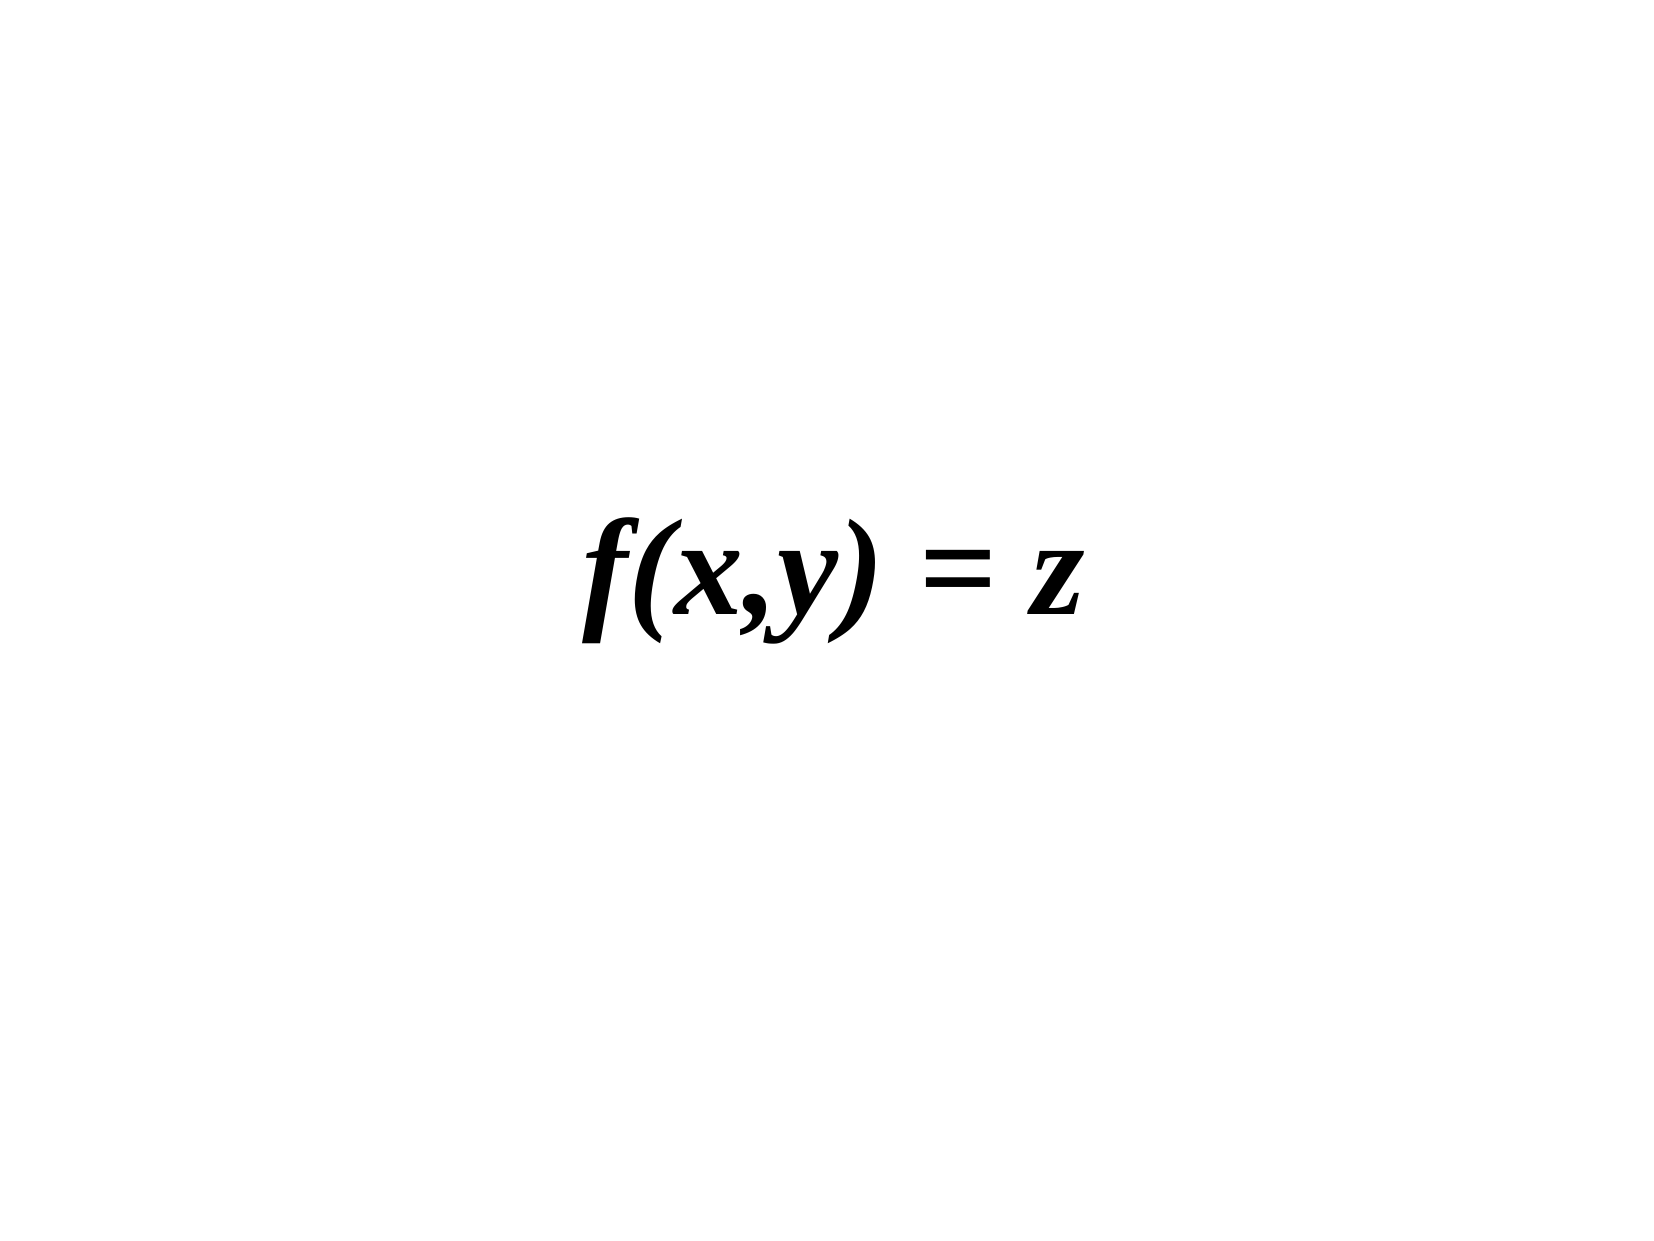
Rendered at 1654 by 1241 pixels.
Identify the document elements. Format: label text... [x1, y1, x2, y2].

title f(x,y) = z [90, 465, 1579, 673]
